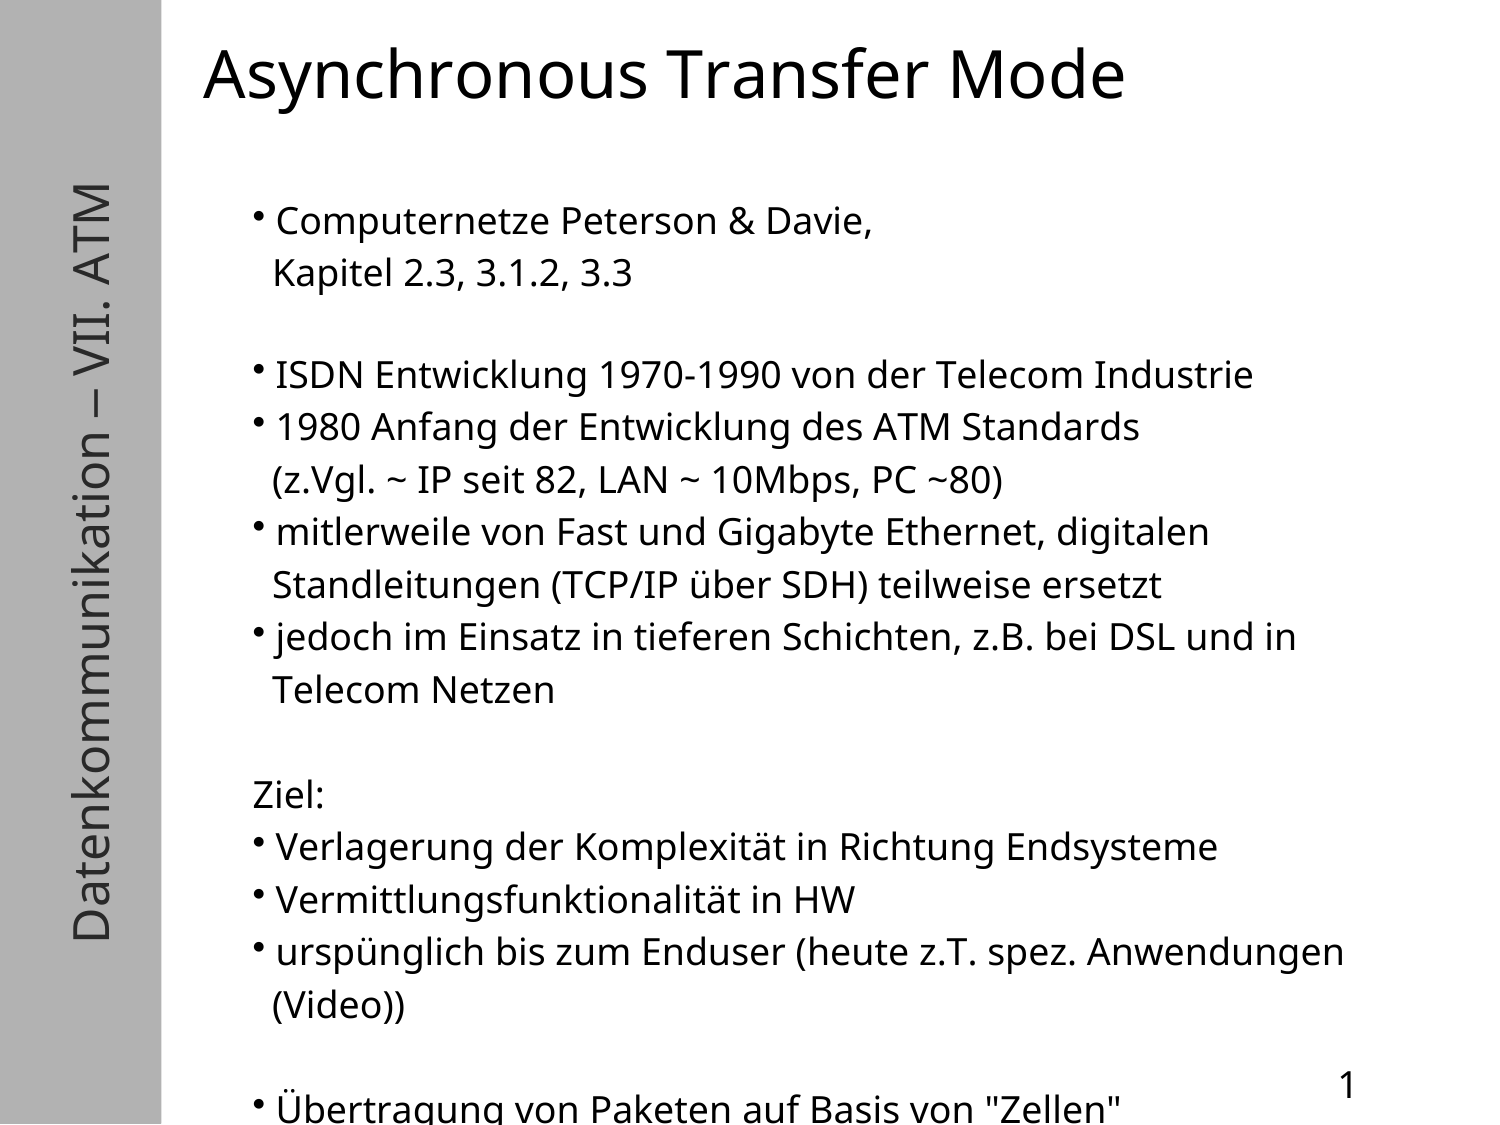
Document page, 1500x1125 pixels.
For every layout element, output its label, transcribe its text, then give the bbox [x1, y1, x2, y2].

text_box [212, 162, 1461, 311]
text_box Datenkommunikation – VII. ATM [48, 1, 130, 1125]
text_box <number> [1337, 1054, 1500, 1109]
text_box Computernetze Peterson & Davie, Kapitel 2.3, 3.1.2, 3.3 ISDN Entwicklung 1970-1990 von der Telecom Industrie 1980 Anfang der Entwicklung des ATM Standards (z.Vgl. ~ IP seit 82, LAN ~ 10Mbps, PC ~80) mitlerweile von Fast und Gigabyte Ethernet, digitalen Standleitungen (TCP/IP über SDH) teilweise ersetzt jedoch im Einsatz in tieferen Schichten, z.B. bei DSL und in Telecom Netzen Ziel: Verlagerung der Komplexität in Richtung Endsysteme Vermittlungsfunktionalität in HW urspünglich bis zum Enduser (heute z.T. spez. Anwendungen (Video)) Übertragung von Paketen auf Basis von "Zellen" Übertragungsgeschwindigkeit ab 155Mbit/s (...622, 2045Mb/s) verbindungsorientiert [237, 187, 1475, 1096]
text_box [0, 0, 161, 1124]
text_box Asynchronous Transfer Mode [214, 25, 1118, 120]
